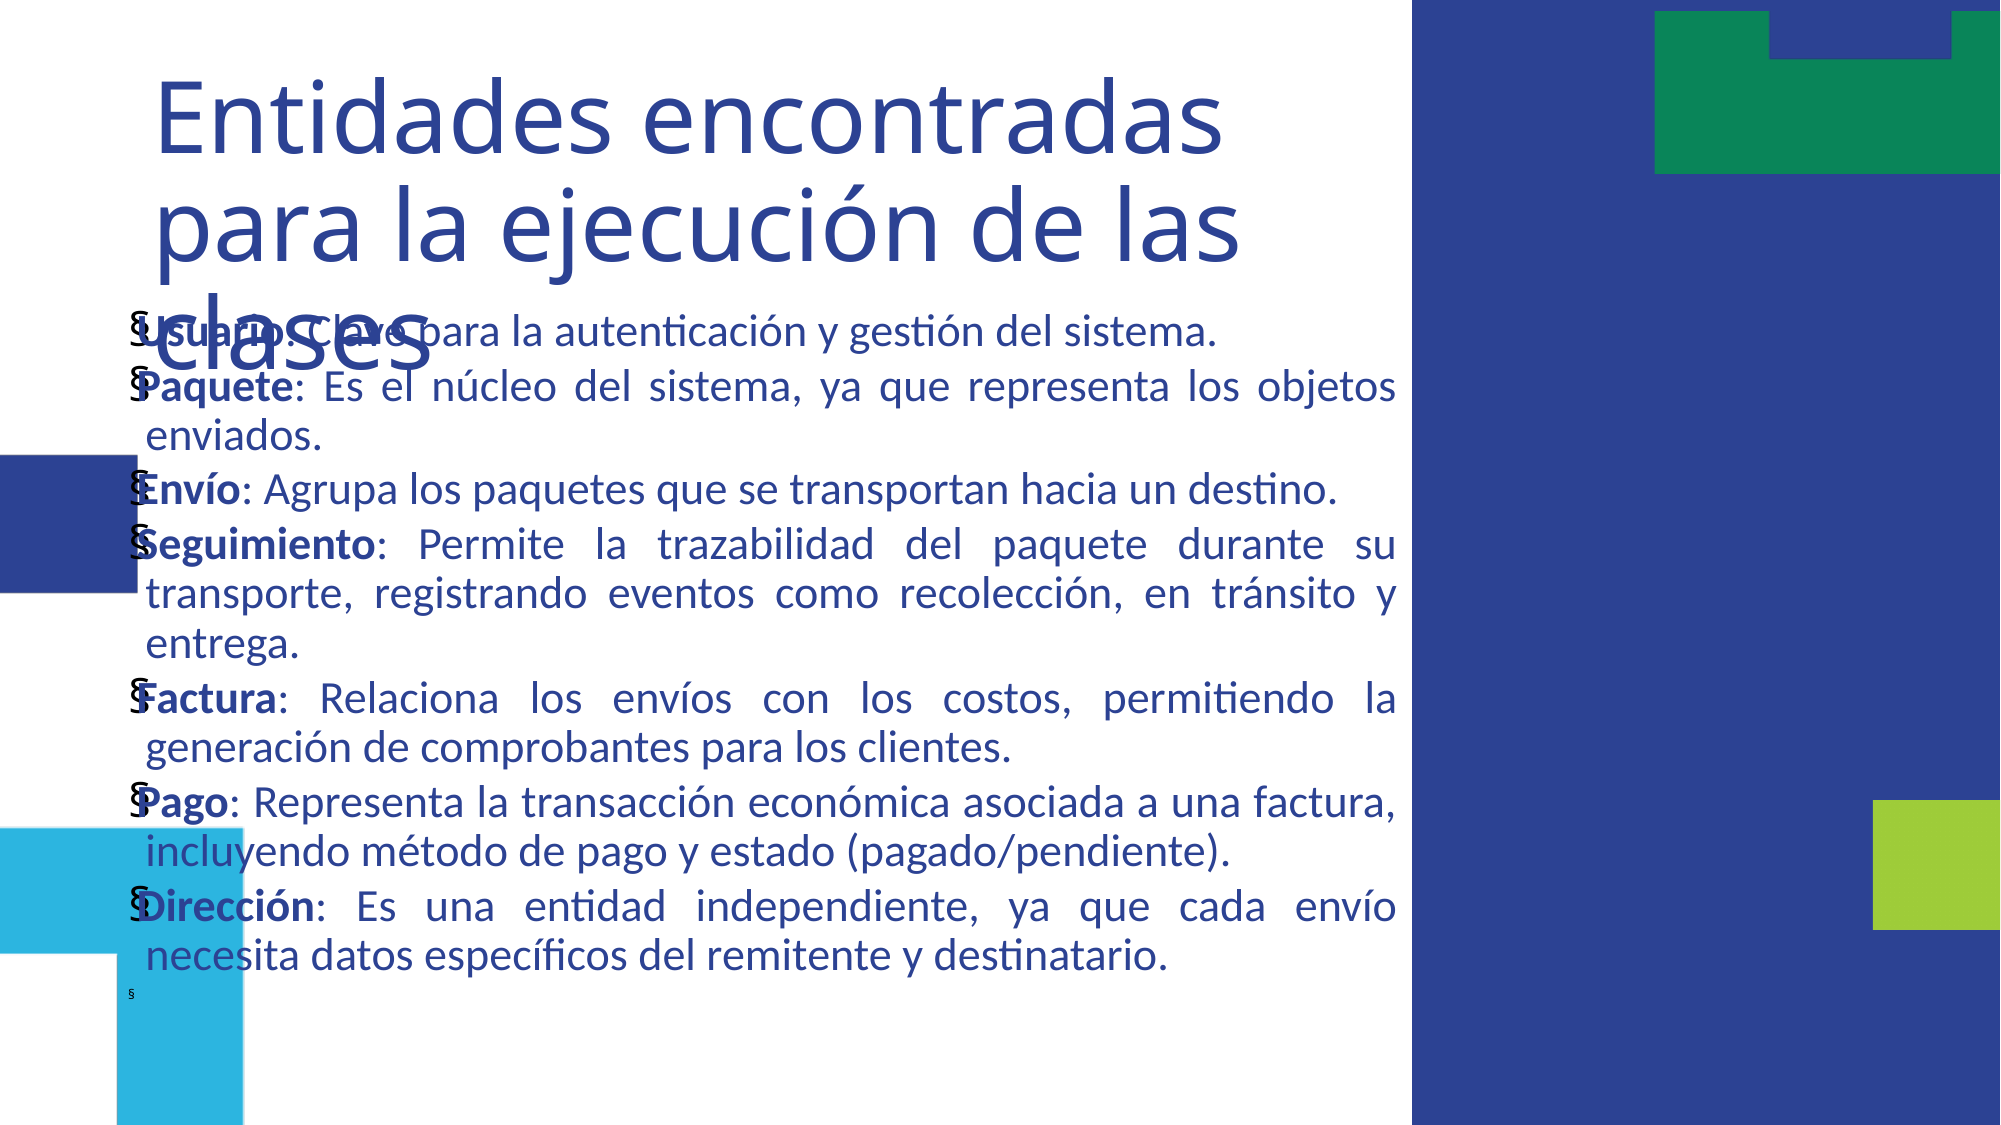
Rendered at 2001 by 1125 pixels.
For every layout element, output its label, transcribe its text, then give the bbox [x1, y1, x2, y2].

list Usuario: Clave para la autenticación y gestión del sistema. Paquete: Es el núcleo del sistema, ya que representa los objetos enviados. Envío: Agrupa los paquetes que se transportan hacia un destino. Seguimiento: Permite la trazabilidad del paquete durante su transporte, registrando eventos como recolección, en tránsito y entrega. Factura: Relaciona los envíos con los costos, permitiendo la generación de comprobantes para los clientes. Pago: Representa la transacción económica asociada a una factura, incluyendo método de pago y estado (pagado/pendiente). Dirección: Es una entidad independiente, ya que cada envío necesita datos específicos del remitente y destinatario. [113, 299, 1413, 1066]
title Entidades encontradas para la ejecución de las clases [137, 59, 1413, 278]
